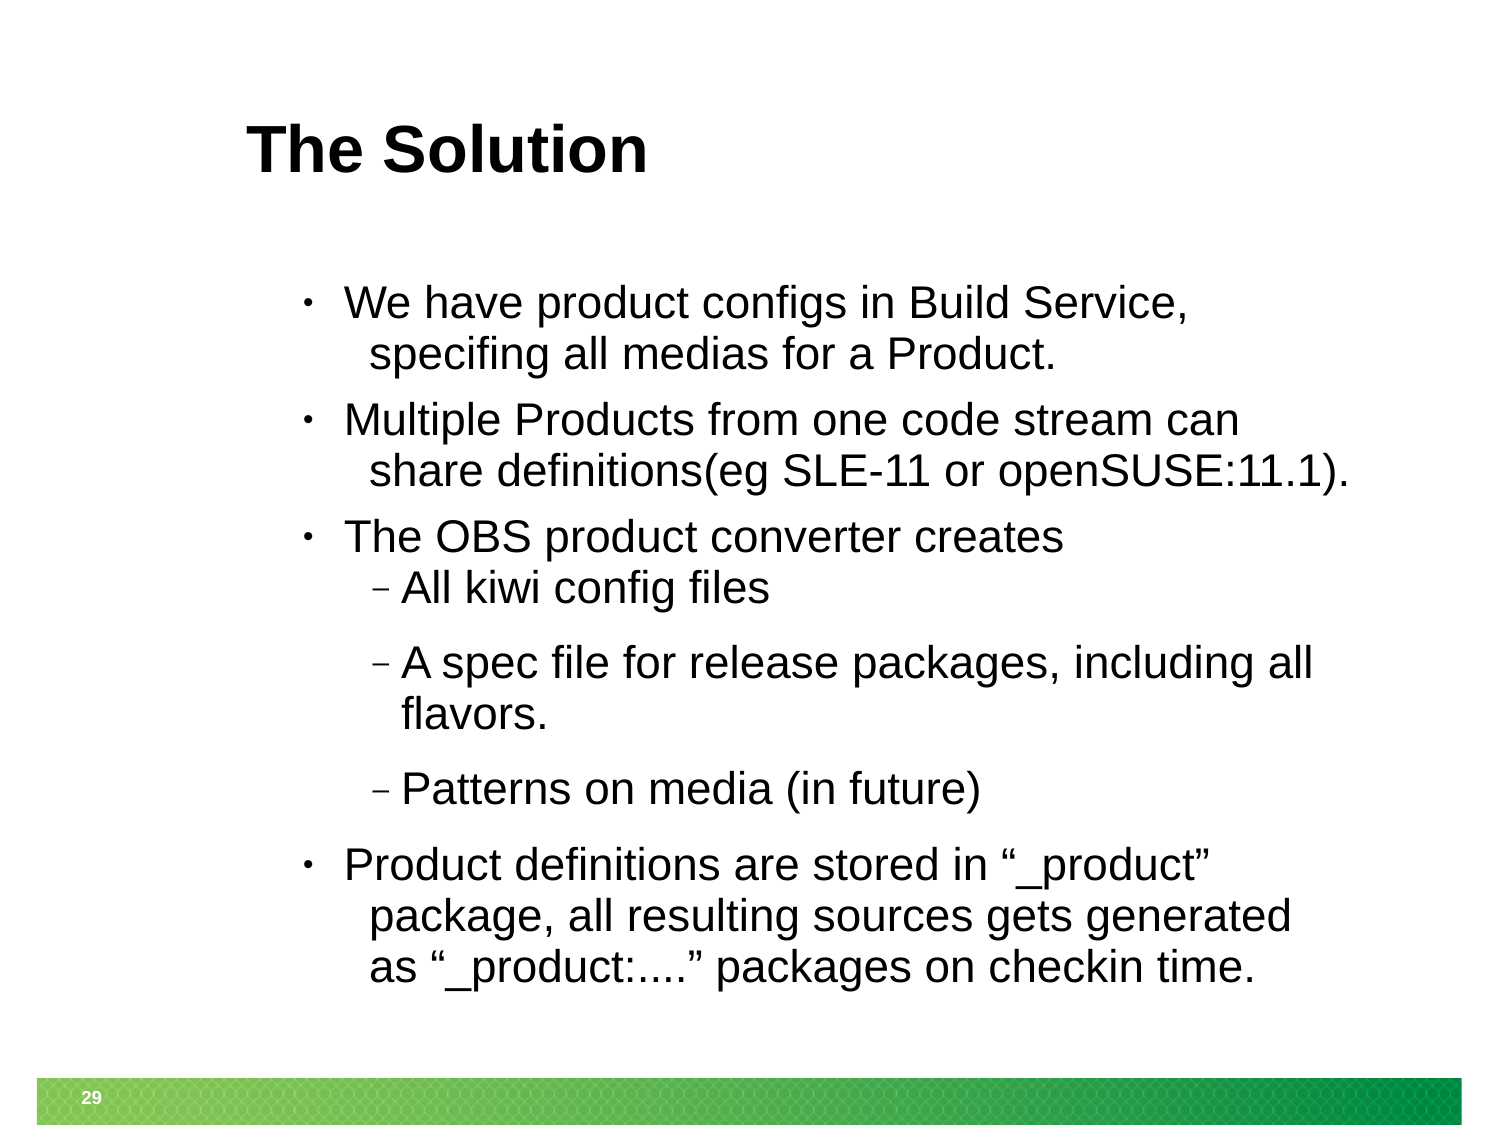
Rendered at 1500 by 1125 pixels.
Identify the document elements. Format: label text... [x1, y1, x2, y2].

picture [36, 1078, 1462, 1125]
list We have product configs in Build Service, specifing all medias for a Product. Multiple Products from one code stream can share definitions(eg SLE-11 or openSUSE:11.1). The OBS product converter creates All kiwi config files A spec file for release packages, including all flavors. Patterns on media (in future) Product definitions are stored in “_product” package, all resulting sources gets generated as “_product:....” packages on checkin time. [245, 269, 1409, 1001]
title The Solution [246, 60, 1409, 239]
